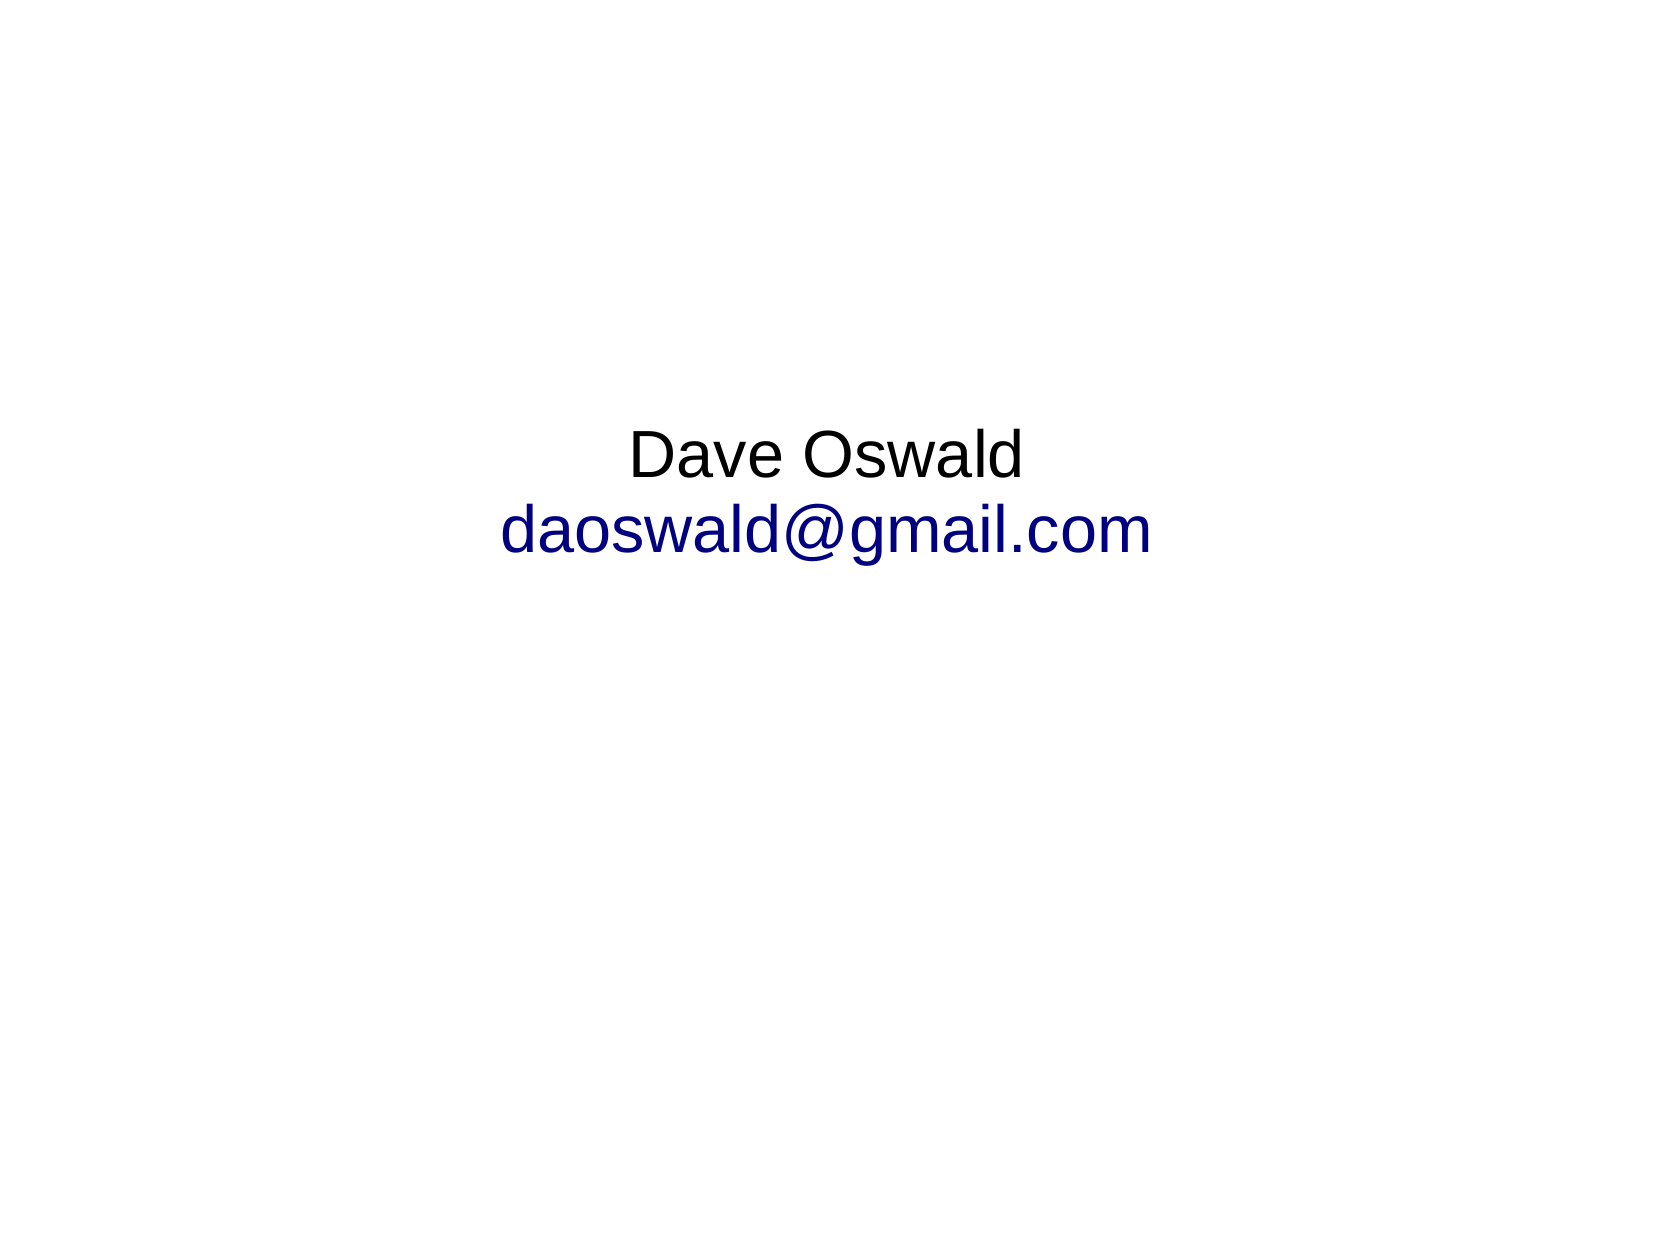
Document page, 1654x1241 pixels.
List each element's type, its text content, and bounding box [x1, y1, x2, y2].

subtitle Dave Oswald daoswald@gmail.com [82, 49, 1571, 1010]
